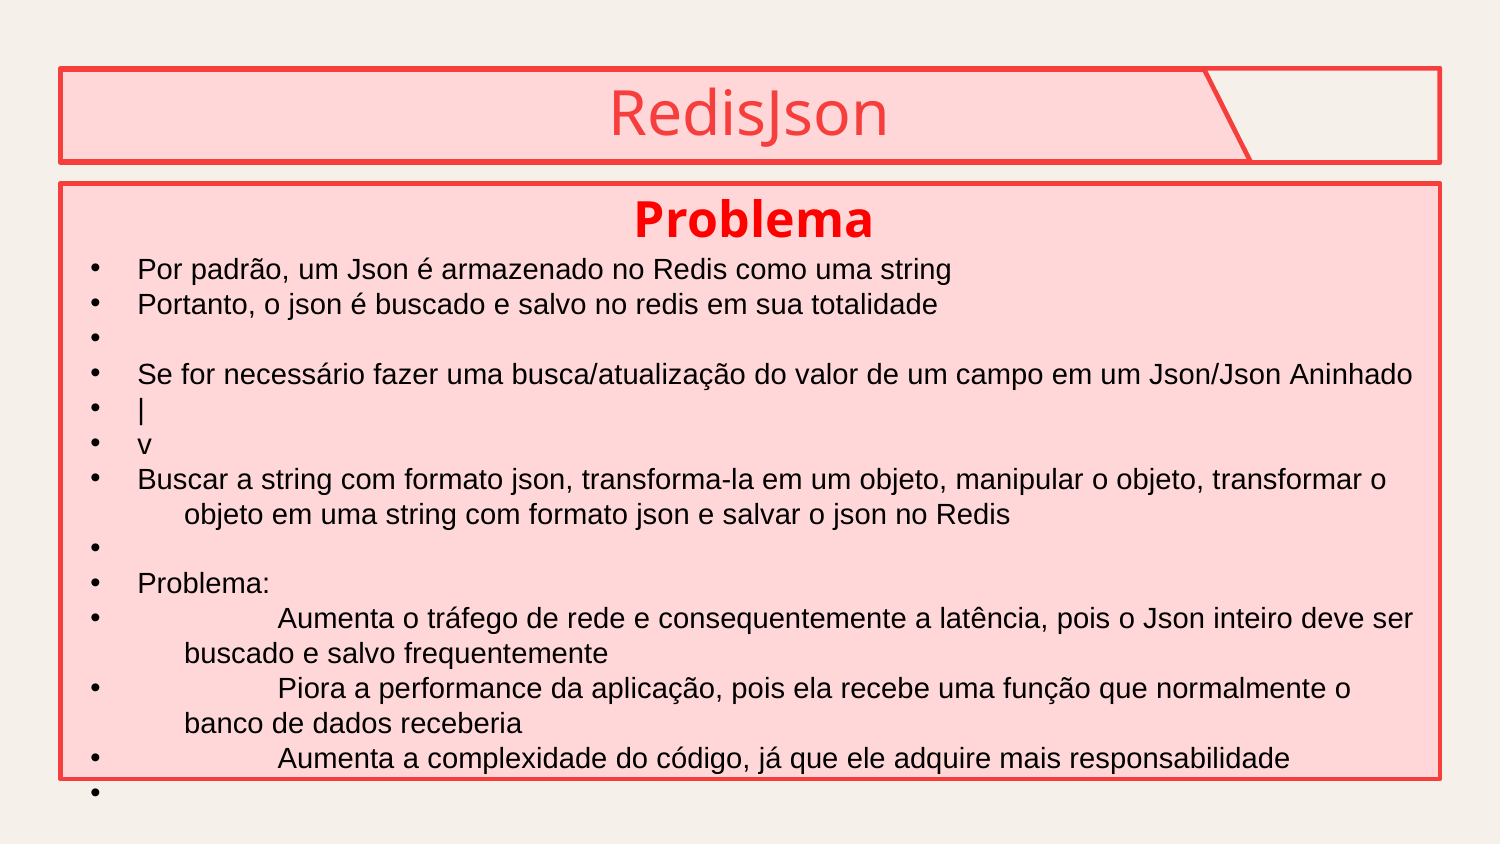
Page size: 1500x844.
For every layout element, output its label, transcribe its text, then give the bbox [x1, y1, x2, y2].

text_box Por padrão, um Json é armazenado no Redis como uma string Portanto, o json é buscado e salvo no redis em sua totalidade Se for necessário fazer uma busca/atualização do valor de um campo em um Json/Json Aninhado | v Buscar a string com formato json, transforma-la em um objeto, manipular o objeto, transformar o objeto em uma string com formato json e salvar o json no Redis Problema: Aumenta o tráfego de rede e consequentemente a latência, pois o Json inteiro deve ser buscado e salvo frequentemente Piora a performance da aplicação, pois ela recebe uma função que normalmente o banco de dados receberia Aumenta a complexidade do código, já que ele adquire mais responsabilidade [75, 242, 1443, 824]
title RedisJson [65, 63, 1434, 158]
text_box Problema [65, 180, 1443, 352]
